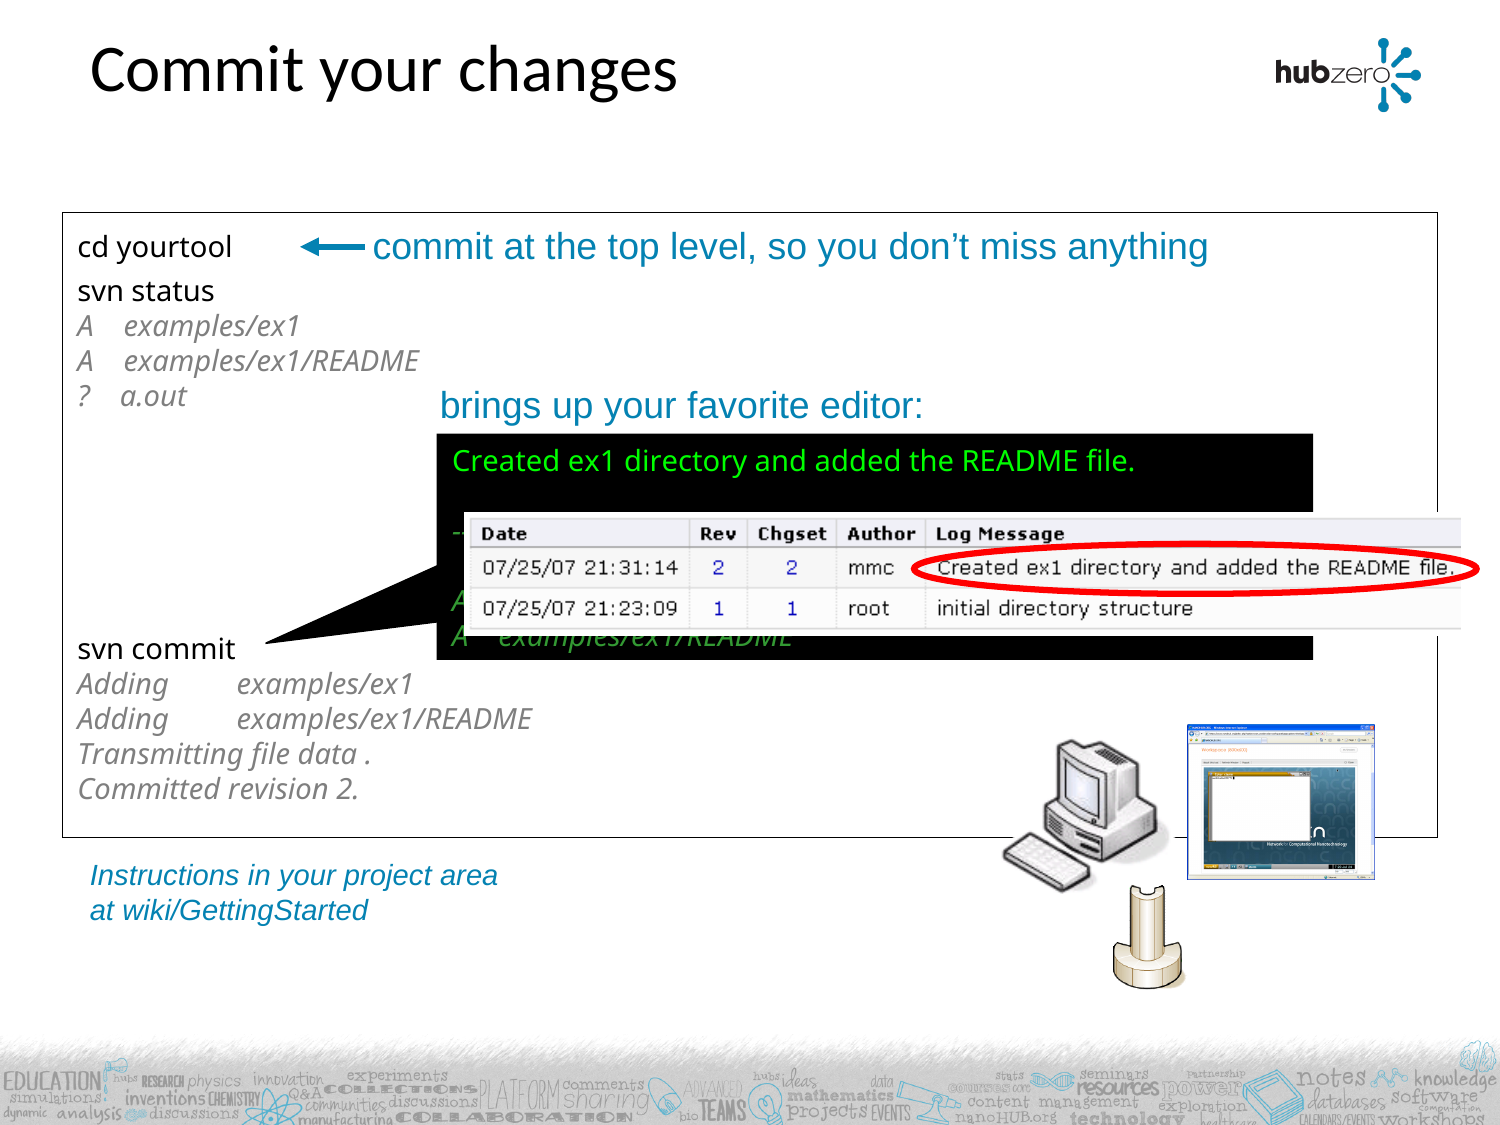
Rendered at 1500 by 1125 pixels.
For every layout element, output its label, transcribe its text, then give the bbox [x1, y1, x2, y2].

text_box Created ex1 directory and added the README file. --This line, and those below, will be ignored-- A examples/ex1 A examples/ex1/README [265, 434, 1313, 660]
text_box commit at the top level, so you don’t miss anything [357, 214, 1225, 275]
picture [1272, 35, 1424, 115]
picture [919, 547, 1461, 590]
text_box cd yourtool svn status A examples/ex1 A examples/ex1/README ? a.out svn commit Adding examples/ex1 Adding examples/ex1/README Transmitting file data . Committed revision 2. [62, 212, 1438, 838]
text_box brings up your favorite editor: [425, 373, 940, 434]
picture [999, 724, 1375, 996]
picture [464, 512, 1461, 637]
text_box Instructions in your project area at wiki/GettingStarted [75, 848, 515, 934]
text_box Commit your changes [75, 12, 1249, 118]
picture [0, 1034, 1500, 1125]
